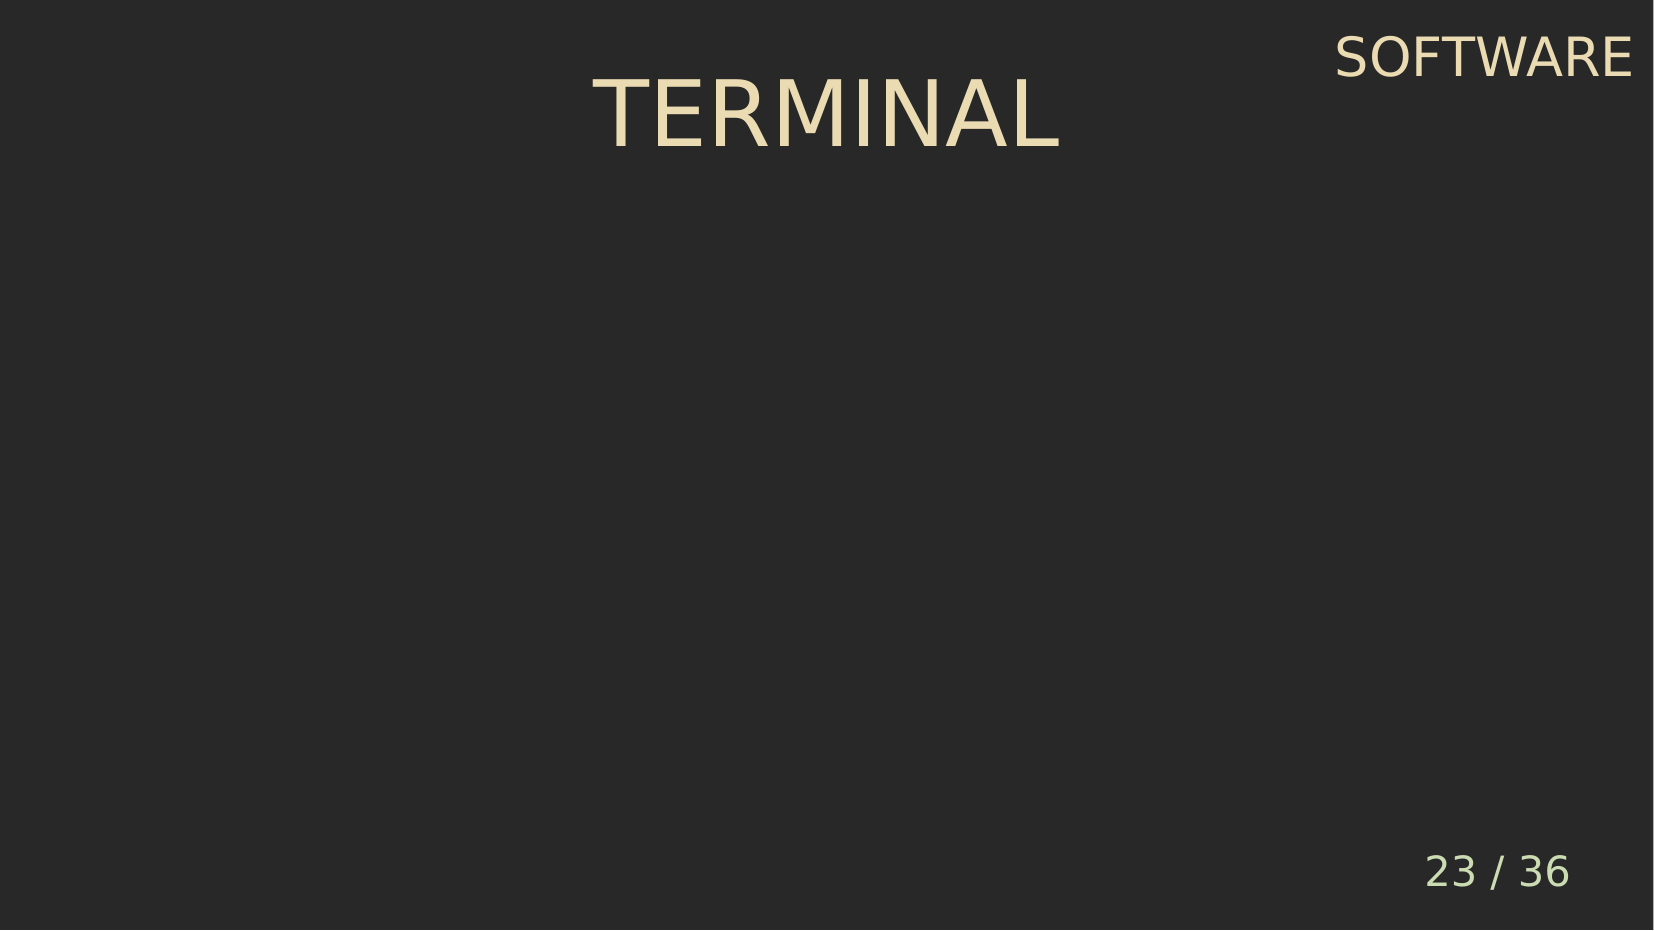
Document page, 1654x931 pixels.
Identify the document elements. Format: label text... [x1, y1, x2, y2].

text_box SOFTWARE [1200, 18, 1651, 97]
title TERMINAL [82, 37, 1571, 193]
